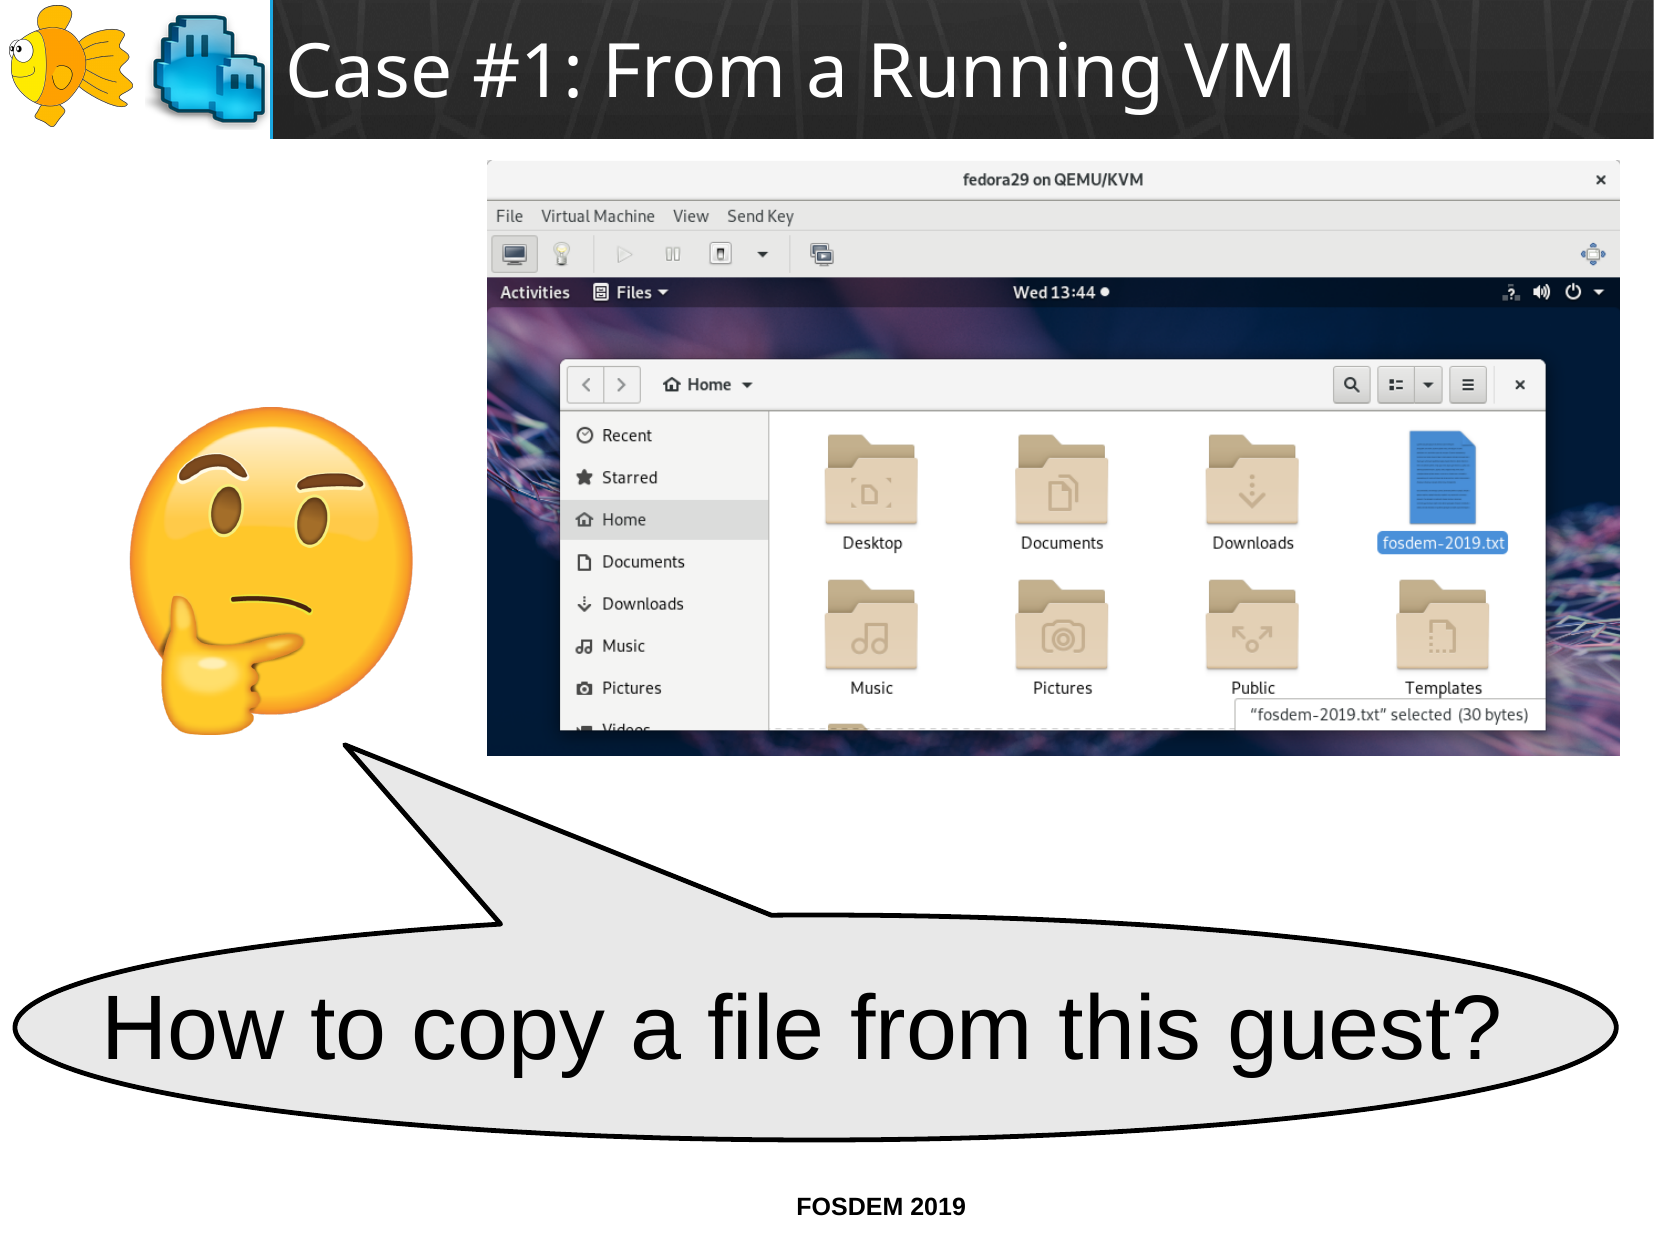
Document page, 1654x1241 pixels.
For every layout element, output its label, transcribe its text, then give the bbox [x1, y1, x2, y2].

picture [120, 407, 422, 736]
picture [145, 0, 1654, 139]
picture [9, 5, 133, 127]
picture [487, 160, 1621, 756]
title Case #1: From a Running VM [285, 11, 1653, 126]
text_box How to copy a file from this guest? [14, 744, 1617, 1141]
